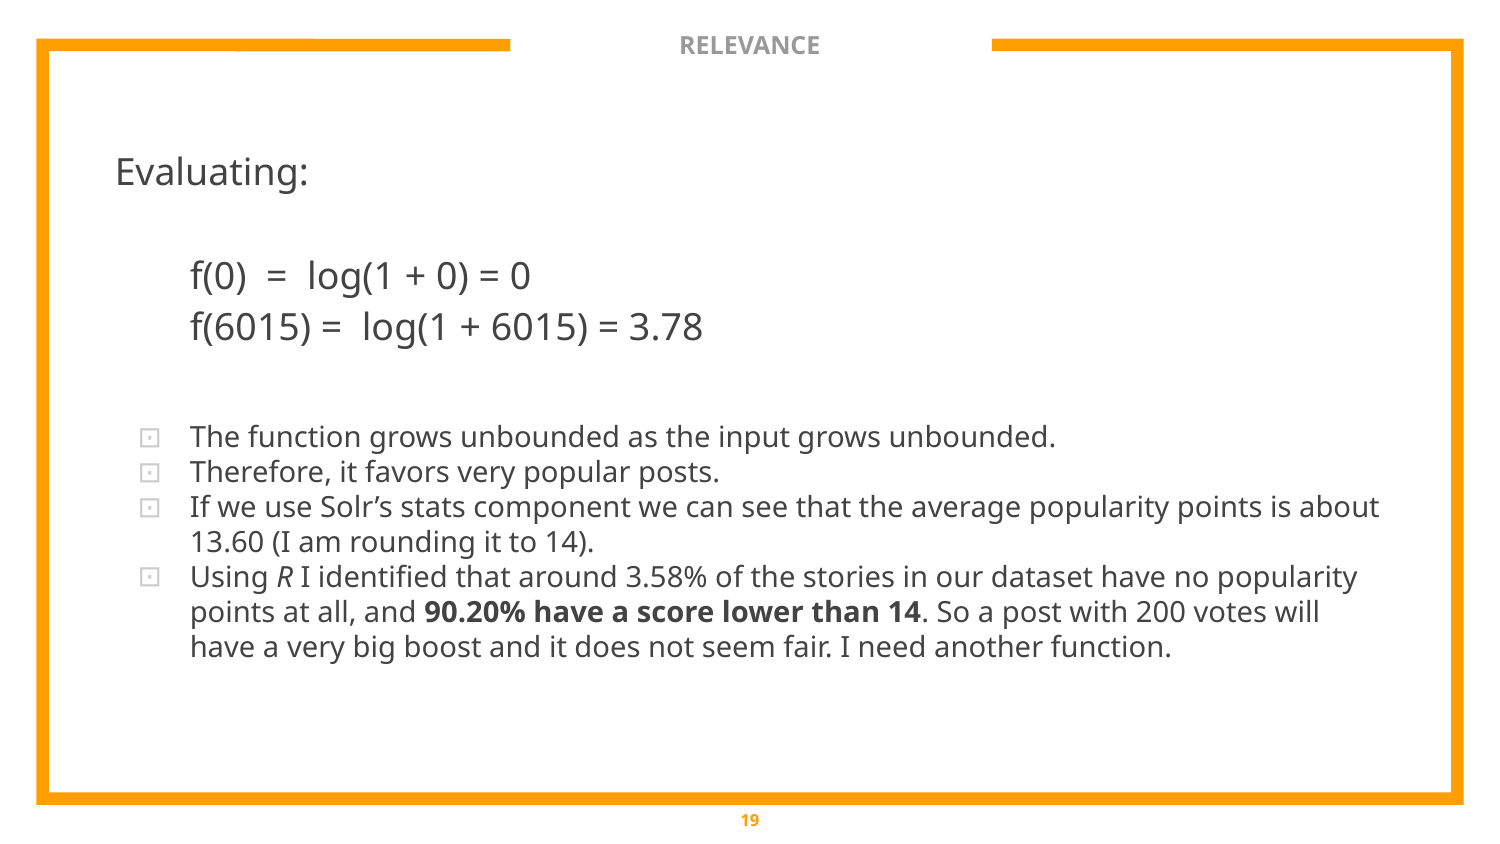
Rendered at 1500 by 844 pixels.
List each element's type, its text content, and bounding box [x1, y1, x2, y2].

slide_number <number> [0, 798, 1500, 844]
list Evaluating: f(0) = log(1 + 0) = 0 f(6015) = log(1 + 6015) = 3.78 The function grows unbounded as the input grows unbounded. Therefore, it favors very popular posts. If we use Solr’s stats component we can see that the average popularity points is about 13.60 (I am rounding it to 14). Using R I identified that around 3.58% of the stories in our dataset have no popularity points at all, and 90.20% have a score lower than 14. So a post with 200 votes will have a very big boost and it does not seem fair. I need another function. [99, 81, 1400, 763]
title RELEVANCE [531, 15, 969, 81]
